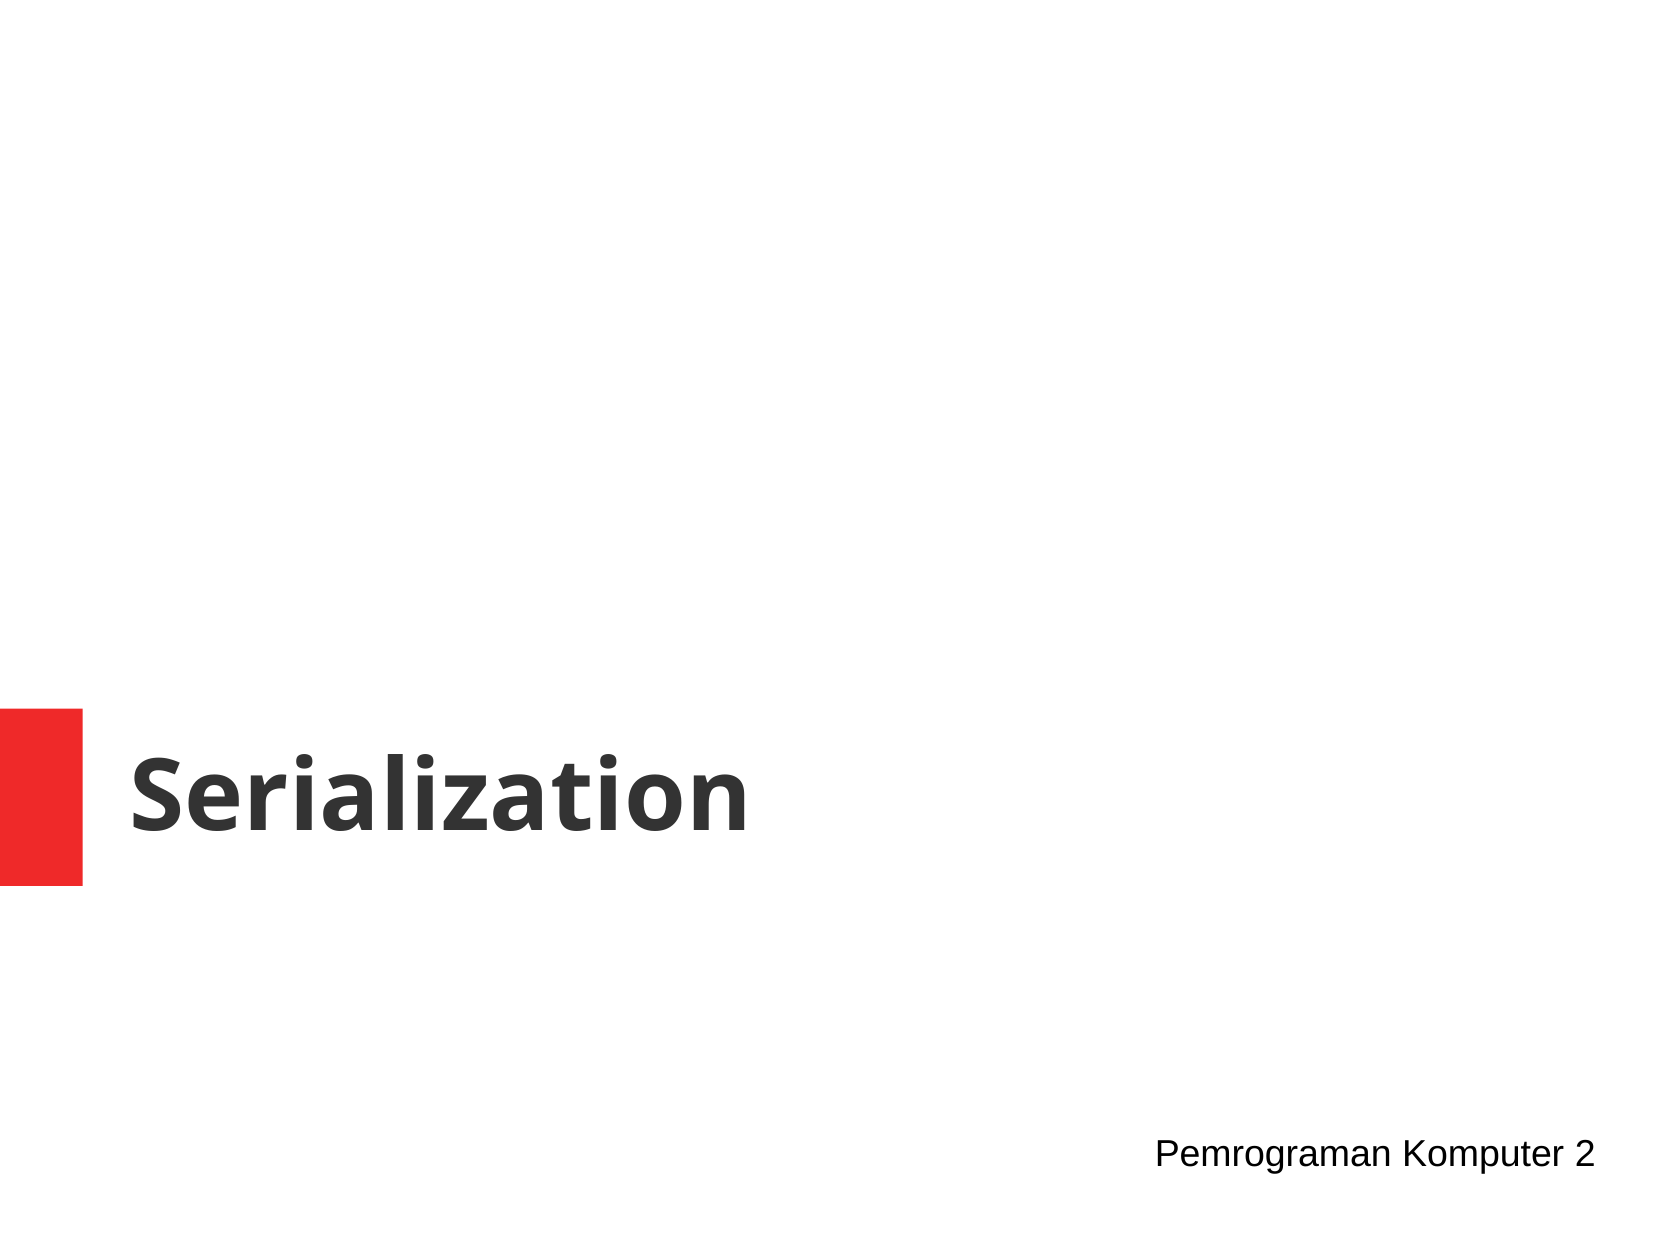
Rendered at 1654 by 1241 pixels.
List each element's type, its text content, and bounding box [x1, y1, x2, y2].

text_box Pemrograman Komputer 2 [1140, 1125, 1611, 1182]
subtitle Java [129, 968, 1536, 1241]
title Serialization [129, 673, 1536, 910]
